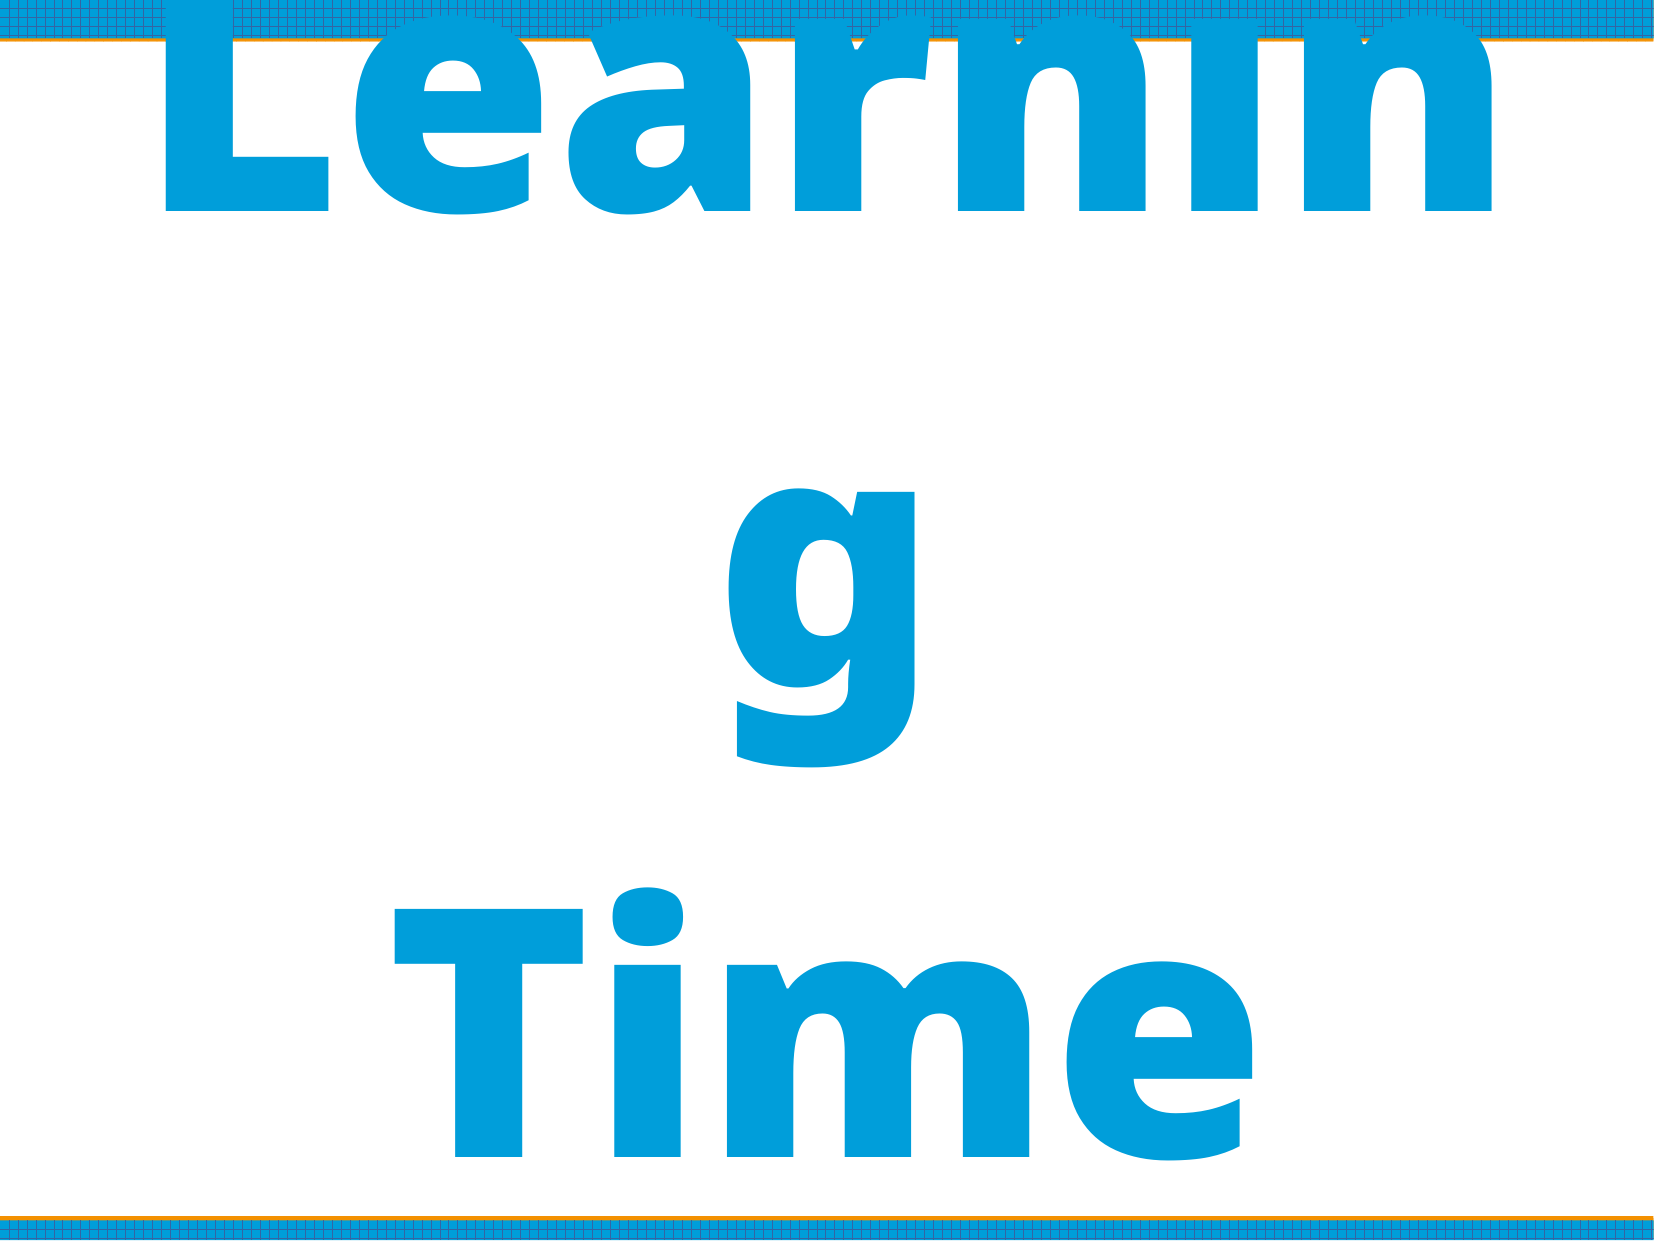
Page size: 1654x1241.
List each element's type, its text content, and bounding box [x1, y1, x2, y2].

subtitle Learning Time (Straighten Up) [82, 137, 1571, 1098]
